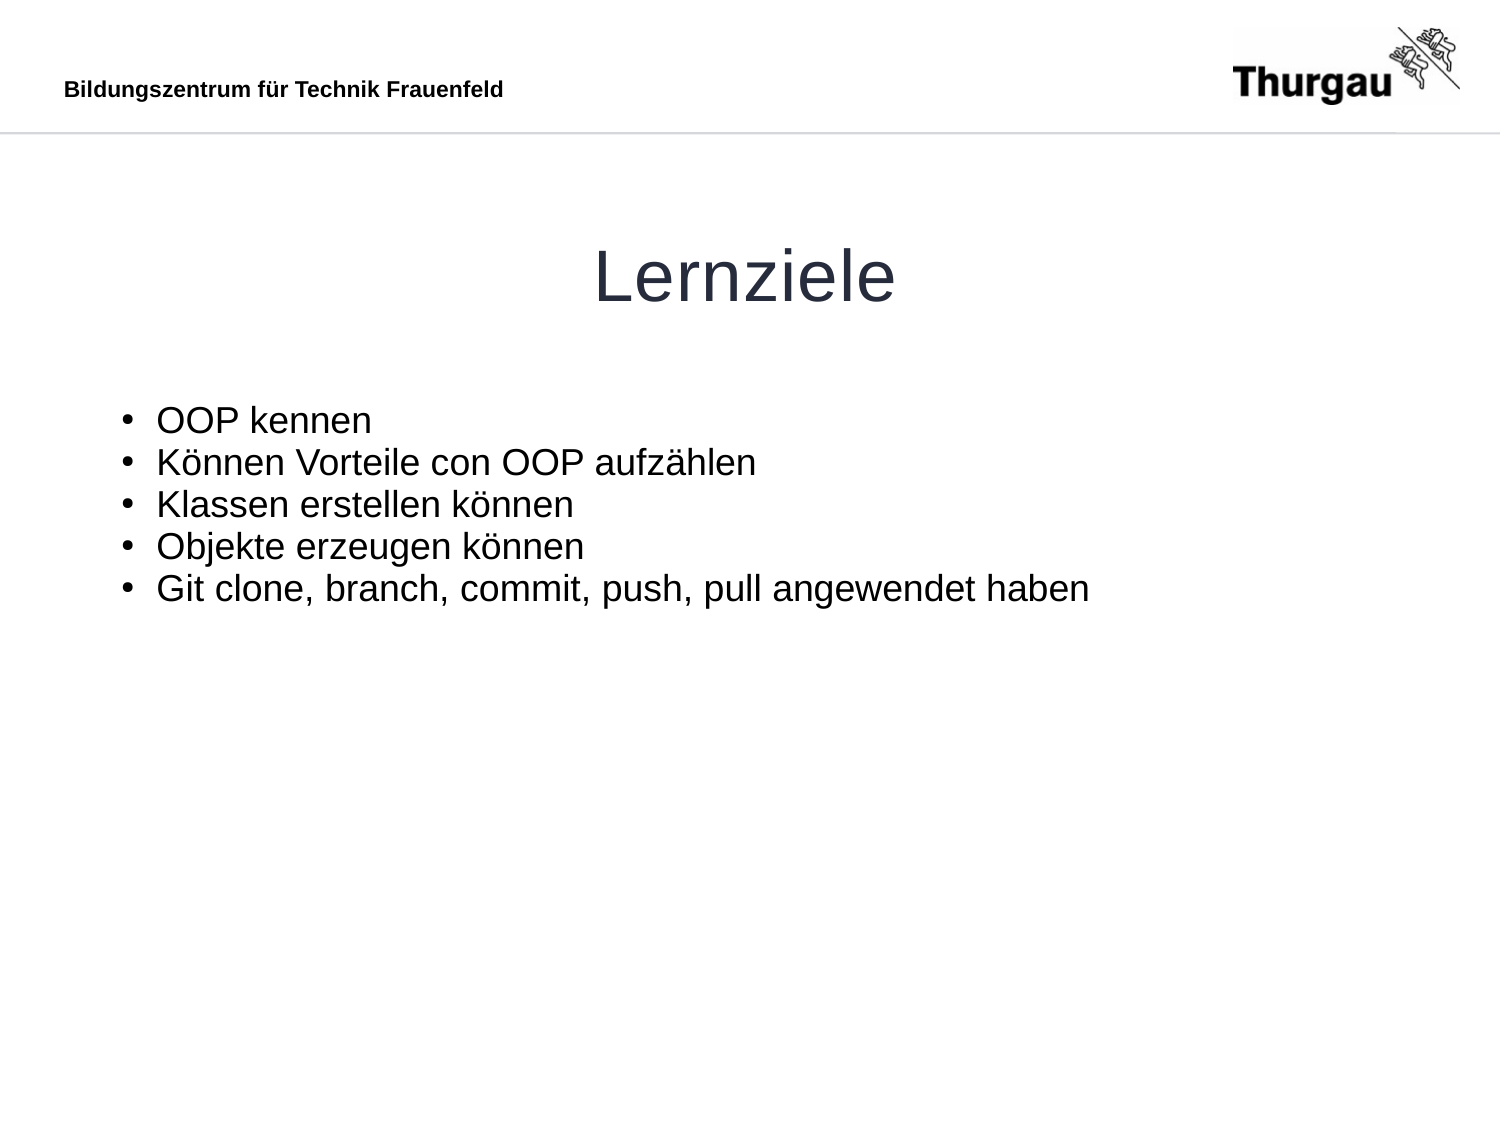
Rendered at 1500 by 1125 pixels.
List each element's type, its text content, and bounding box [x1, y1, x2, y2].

text_box OOP kennen Können Vorteile con OOP aufzählen Klassen erstellen können Objekte erzeugen können Git clone, branch, commit, push, pull angewendet haben [106, 392, 1369, 786]
text_box Lernziele [56, 239, 1435, 323]
picture [1233, 27, 1460, 105]
text_box Bildungszentrum für Technik Frauenfeld [48, 65, 667, 115]
